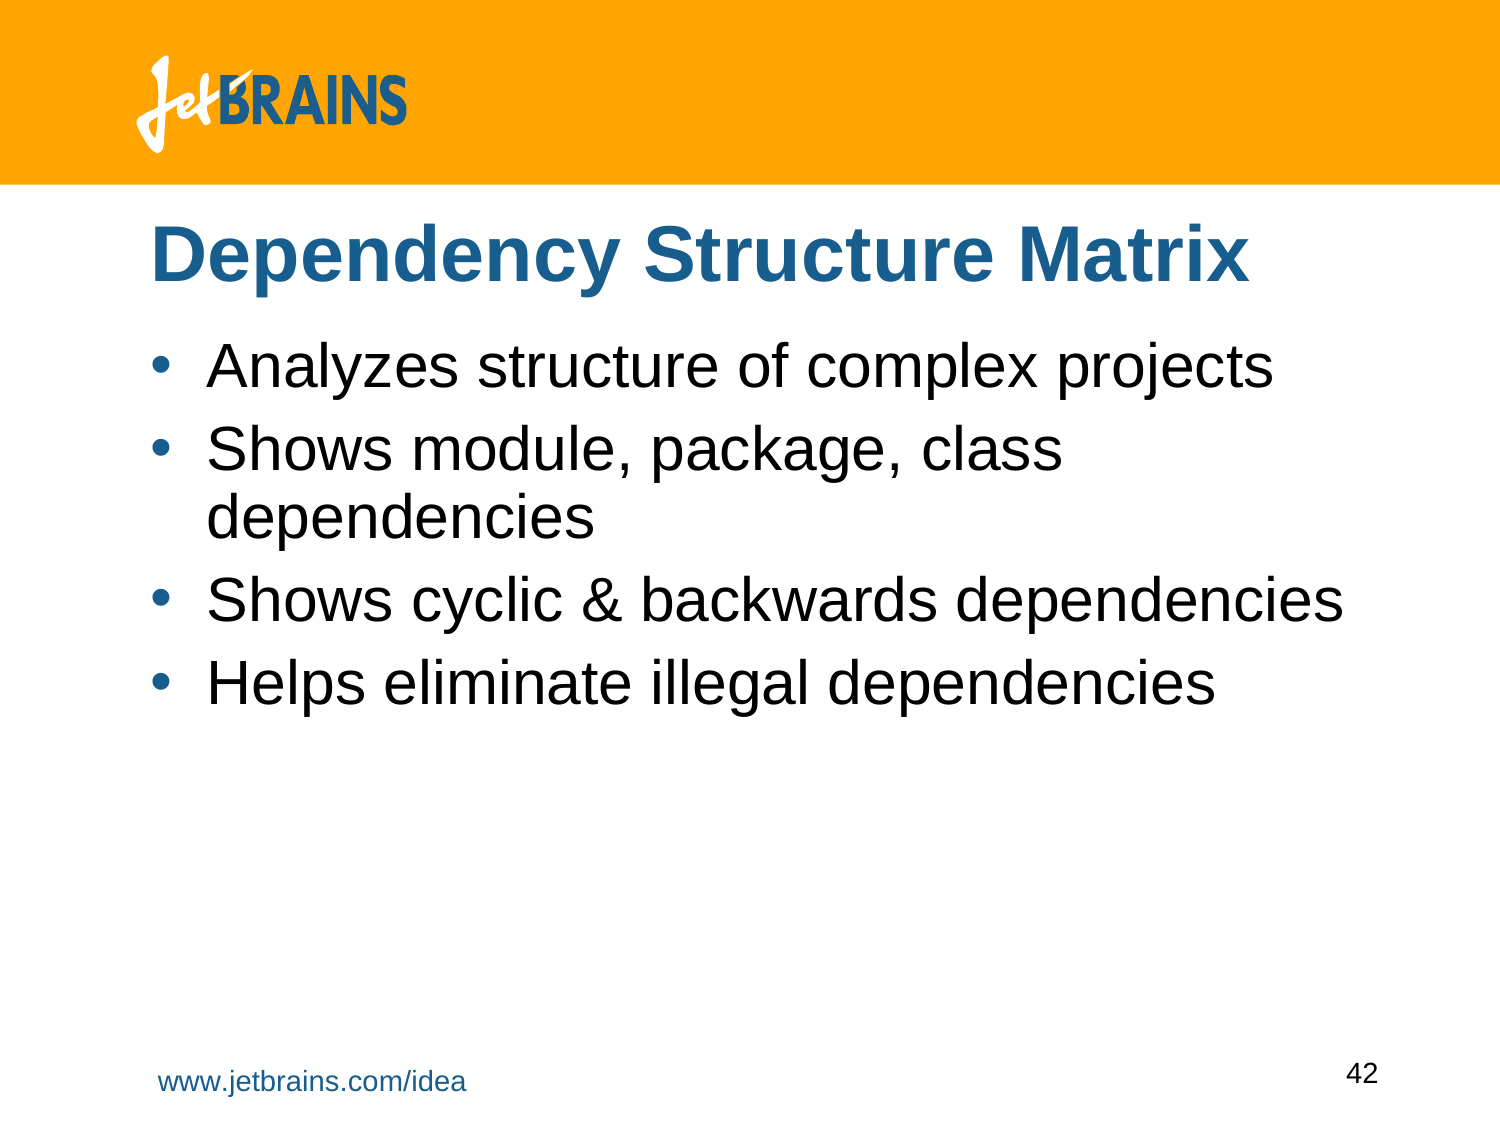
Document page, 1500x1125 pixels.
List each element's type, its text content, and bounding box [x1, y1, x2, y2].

list Analyzes structure of complex projects Shows module, package, class dependencies Shows cyclic & backwards dependencies Helps eliminate illegal dependencies [135, 326, 1377, 1069]
title Dependency Structure Matrix [135, 194, 1377, 305]
